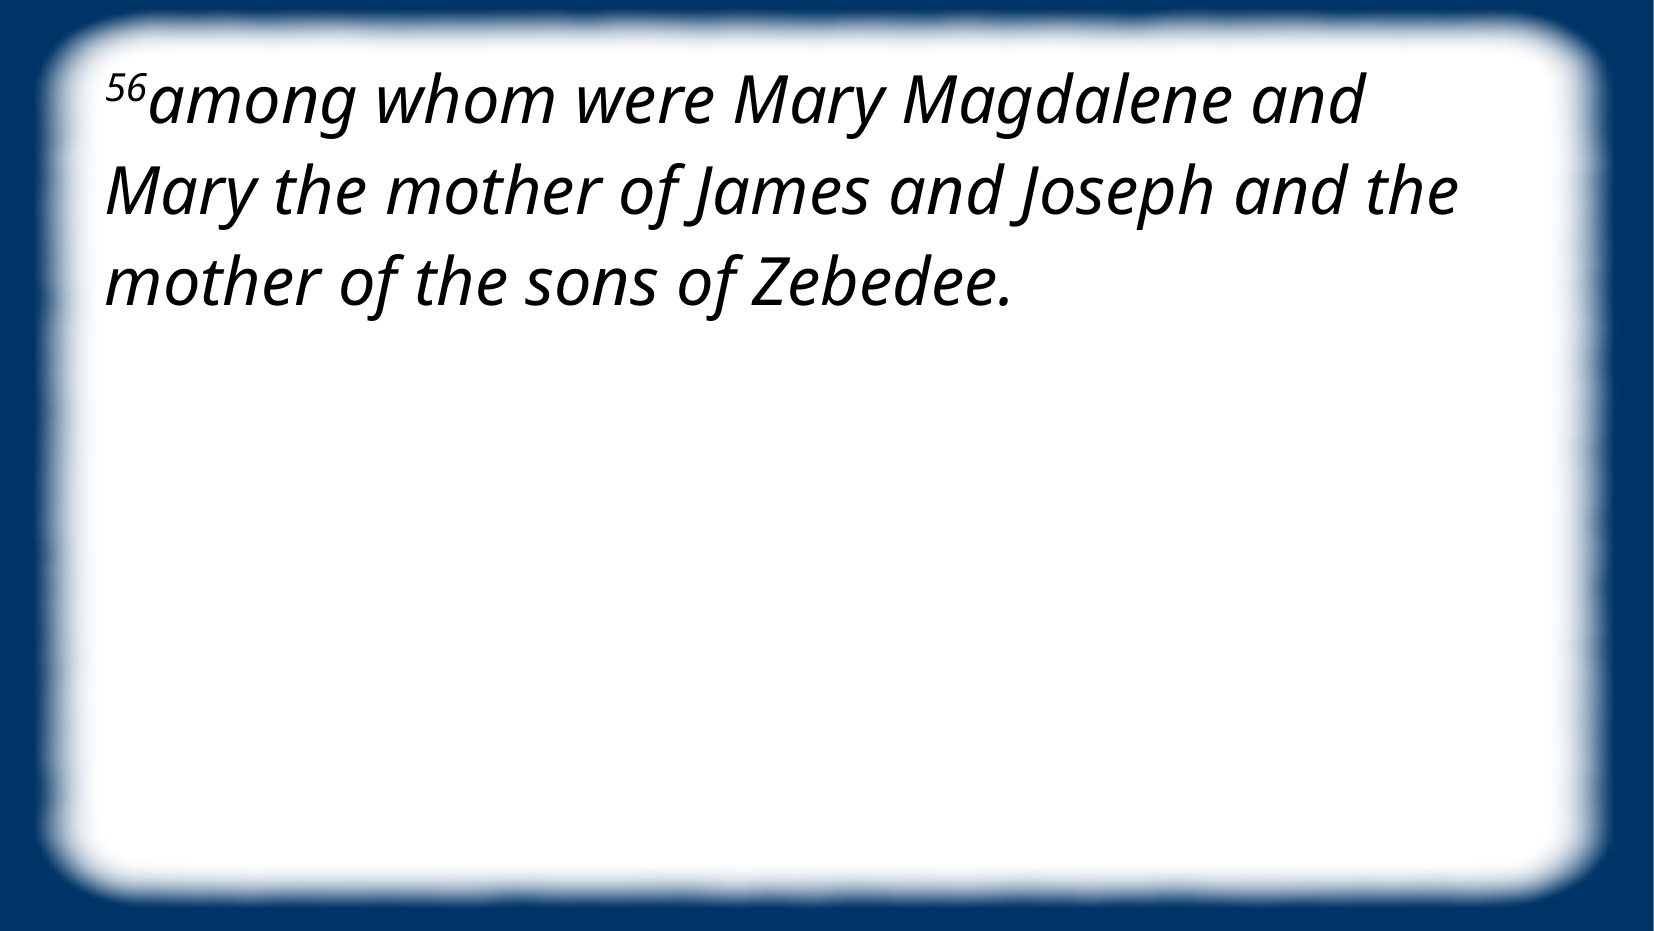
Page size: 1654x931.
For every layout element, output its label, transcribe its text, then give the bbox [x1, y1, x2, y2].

picture [0, 0, 1654, 931]
text_box 56among whom were Mary Magdalene and Mary the mother of James and Joseph and the mother of the sons of Zebedee. [90, 45, 1546, 327]
